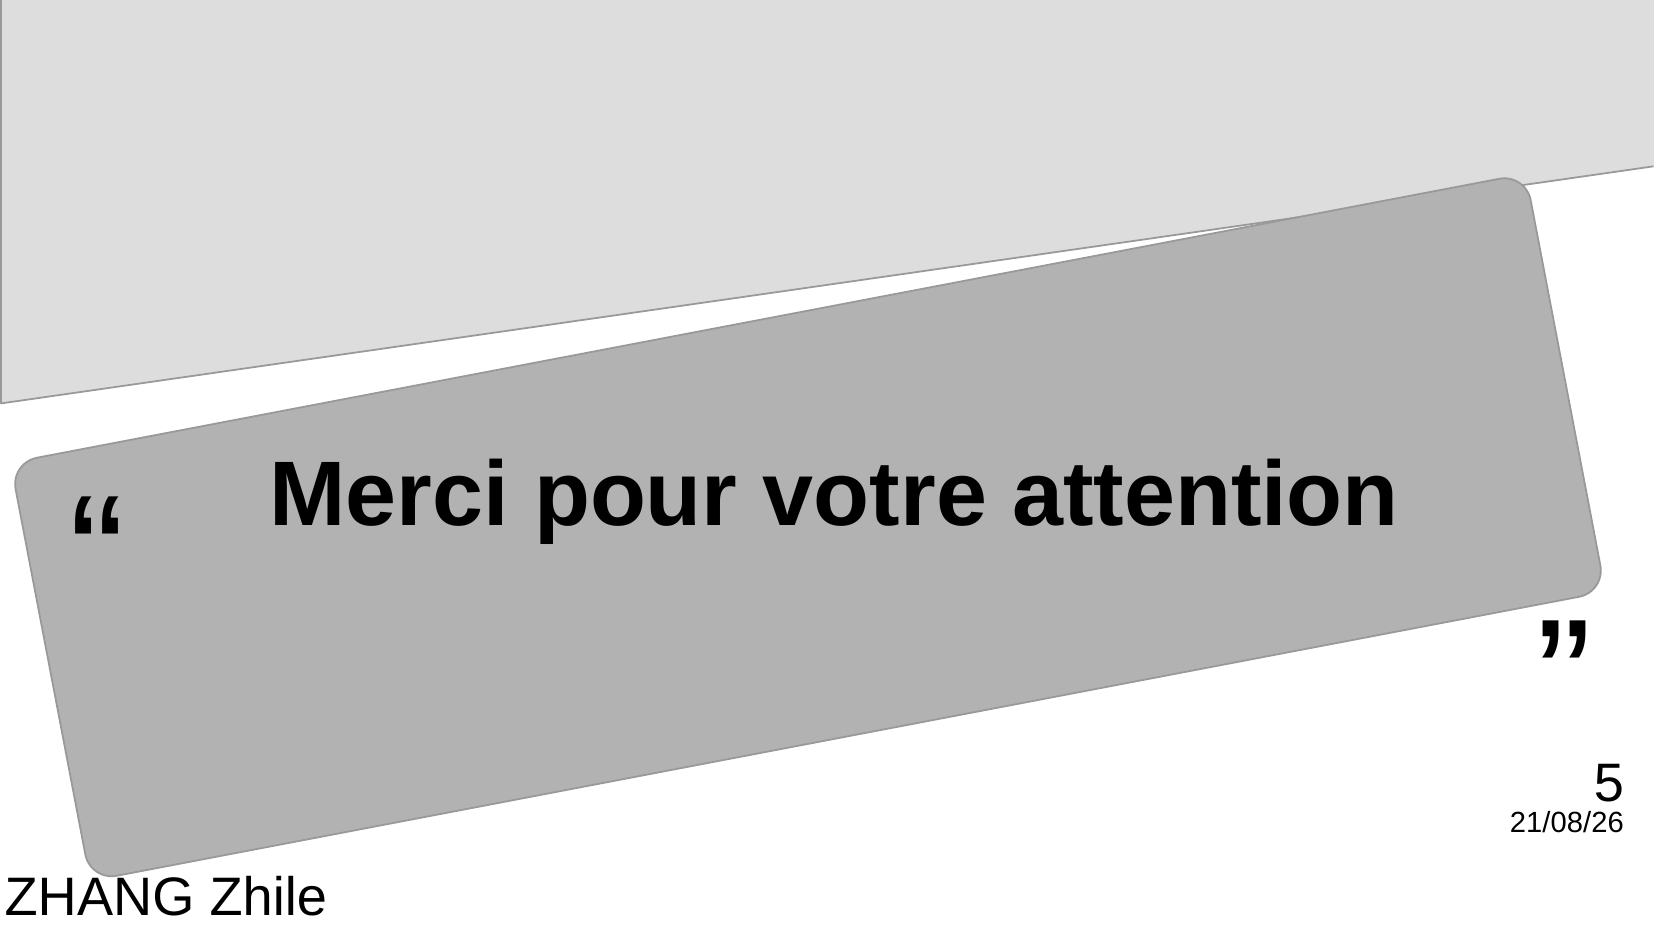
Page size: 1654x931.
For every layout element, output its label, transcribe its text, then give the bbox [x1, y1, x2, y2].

list Merci pour votre attention [198, 442, 1654, 931]
title ZHANG Zhile [4, 817, 198, 931]
